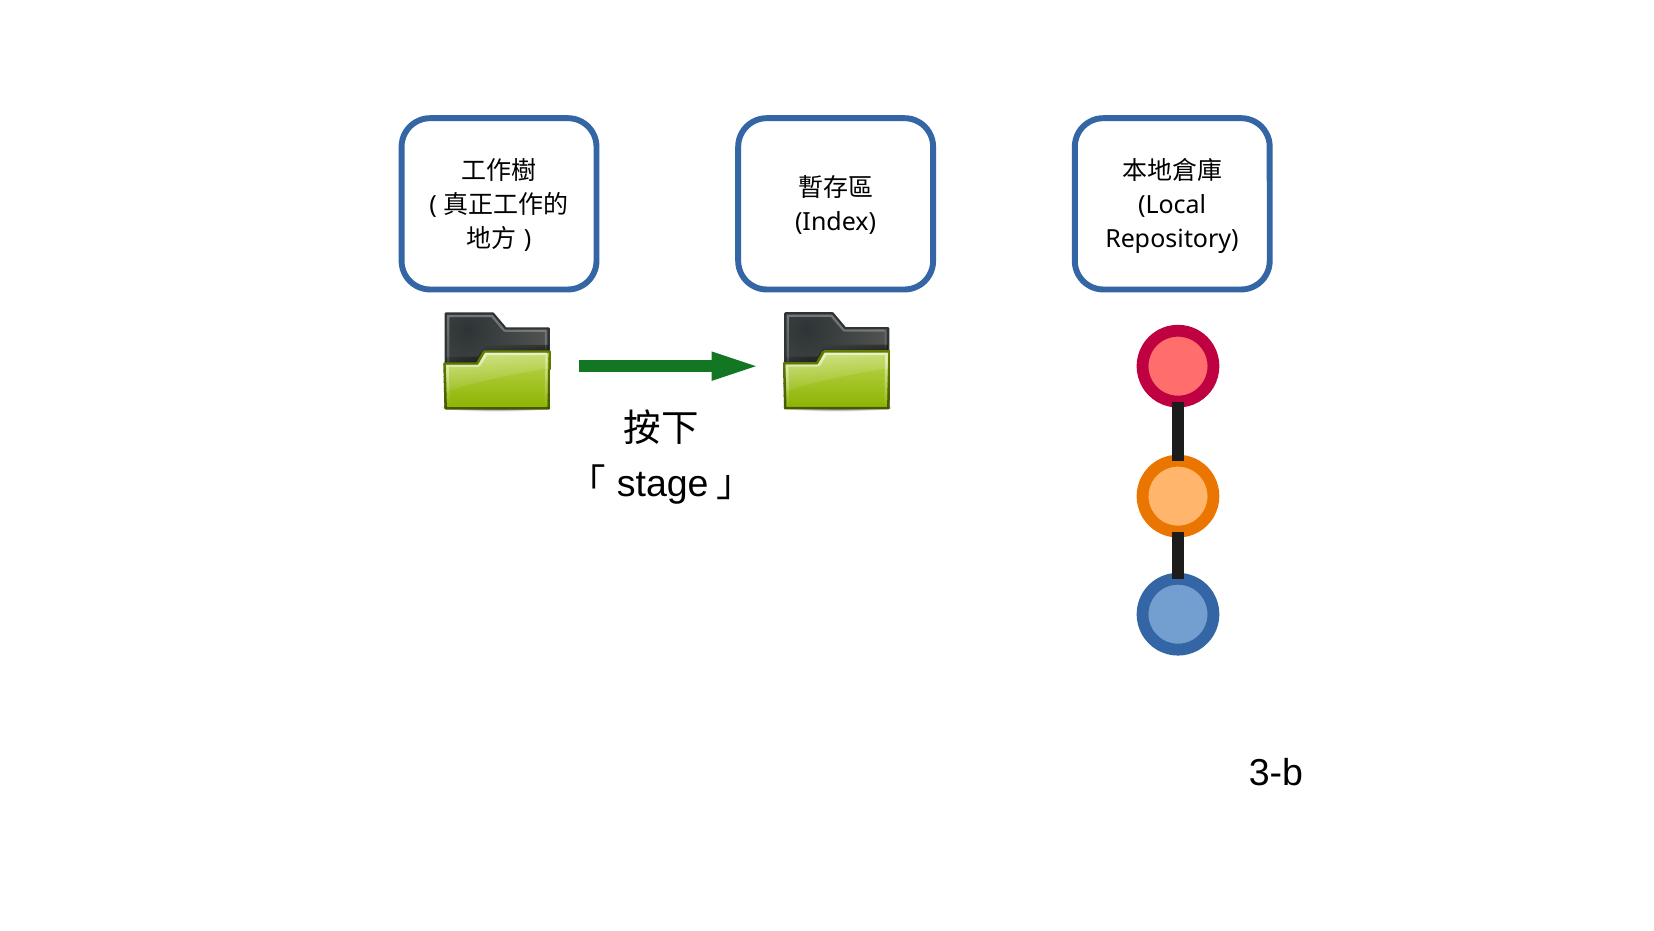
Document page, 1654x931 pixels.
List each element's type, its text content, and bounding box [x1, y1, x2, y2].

text_box [1142, 579, 1214, 650]
picture [779, 302, 895, 418]
text_box 本地倉庫 (Local Repository) [1074, 118, 1270, 290]
picture [439, 303, 555, 418]
text_box 工作樹 (真正工作的地方) [401, 118, 597, 290]
text_box 按下 「stage」 [531, 390, 792, 556]
text_box 3-b [1234, 744, 1371, 801]
text_box [1142, 330, 1214, 402]
text_box [1142, 461, 1214, 532]
text_box 暫存區 (Index) [738, 118, 934, 290]
